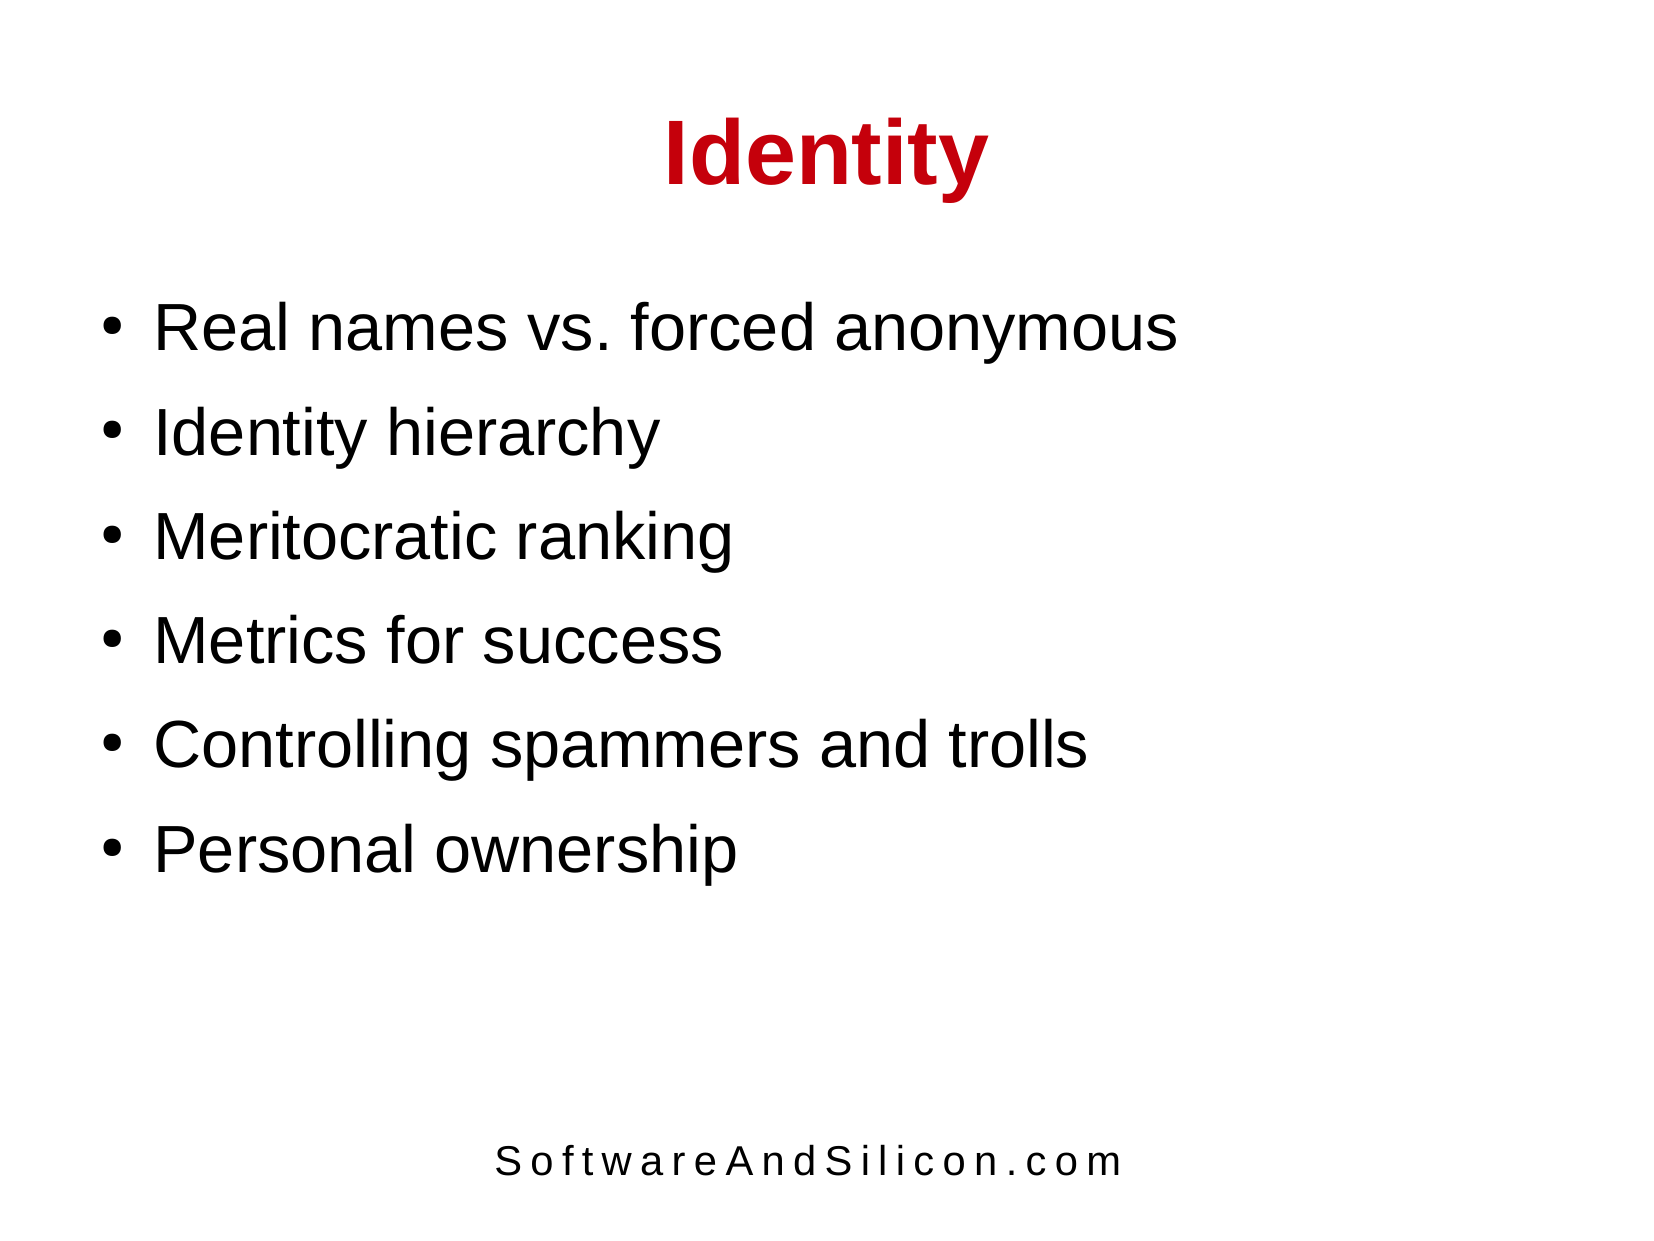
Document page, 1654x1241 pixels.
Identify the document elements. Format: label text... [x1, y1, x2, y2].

list Real names vs. forced anonymous Identity hierarchy Meritocratic ranking Metrics for success Controlling spammers and trolls Personal ownership [82, 290, 1571, 1094]
title Identity [82, 56, 1571, 250]
